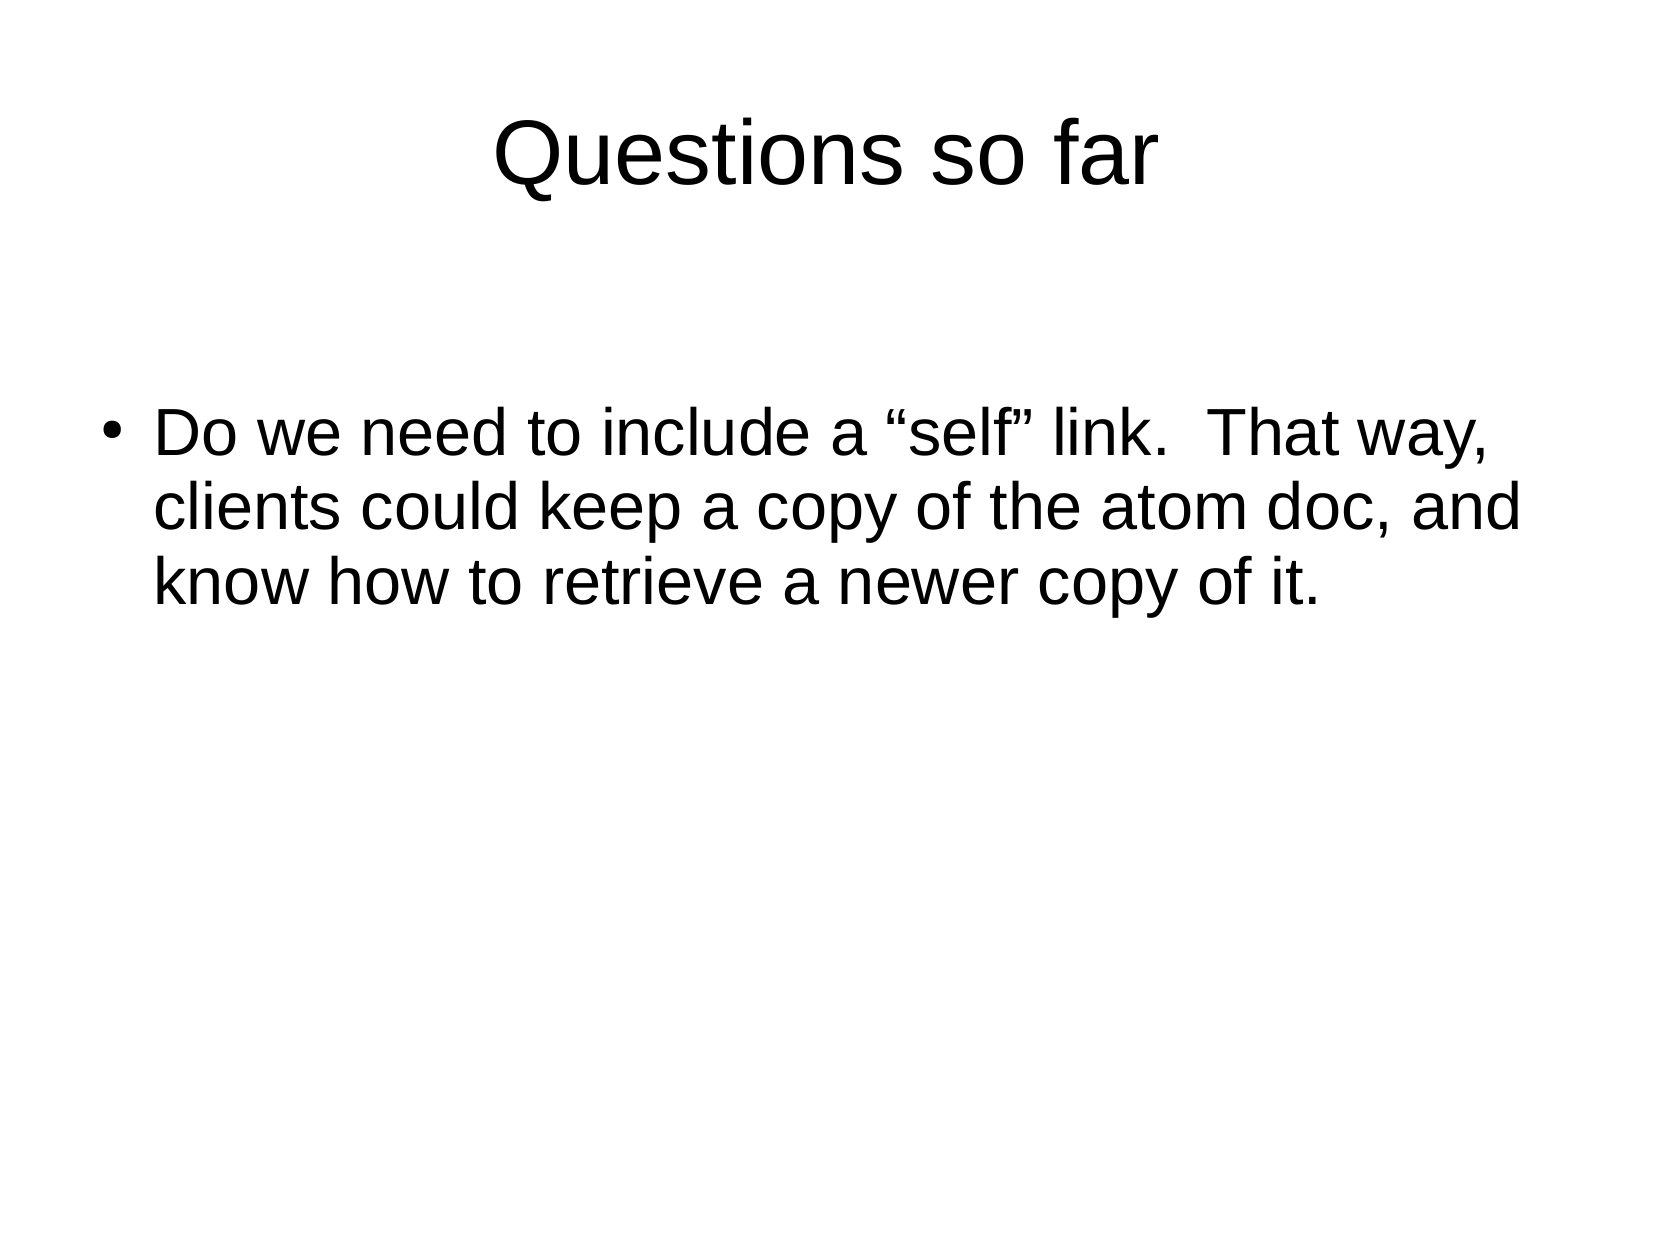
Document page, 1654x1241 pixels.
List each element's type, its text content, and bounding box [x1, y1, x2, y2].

title Questions so far [82, 49, 1571, 257]
list Do we need to include a “self” link. That way, clients could keep a copy of the atom doc, and know how to retrieve a newer copy of it. [82, 290, 1571, 1109]
